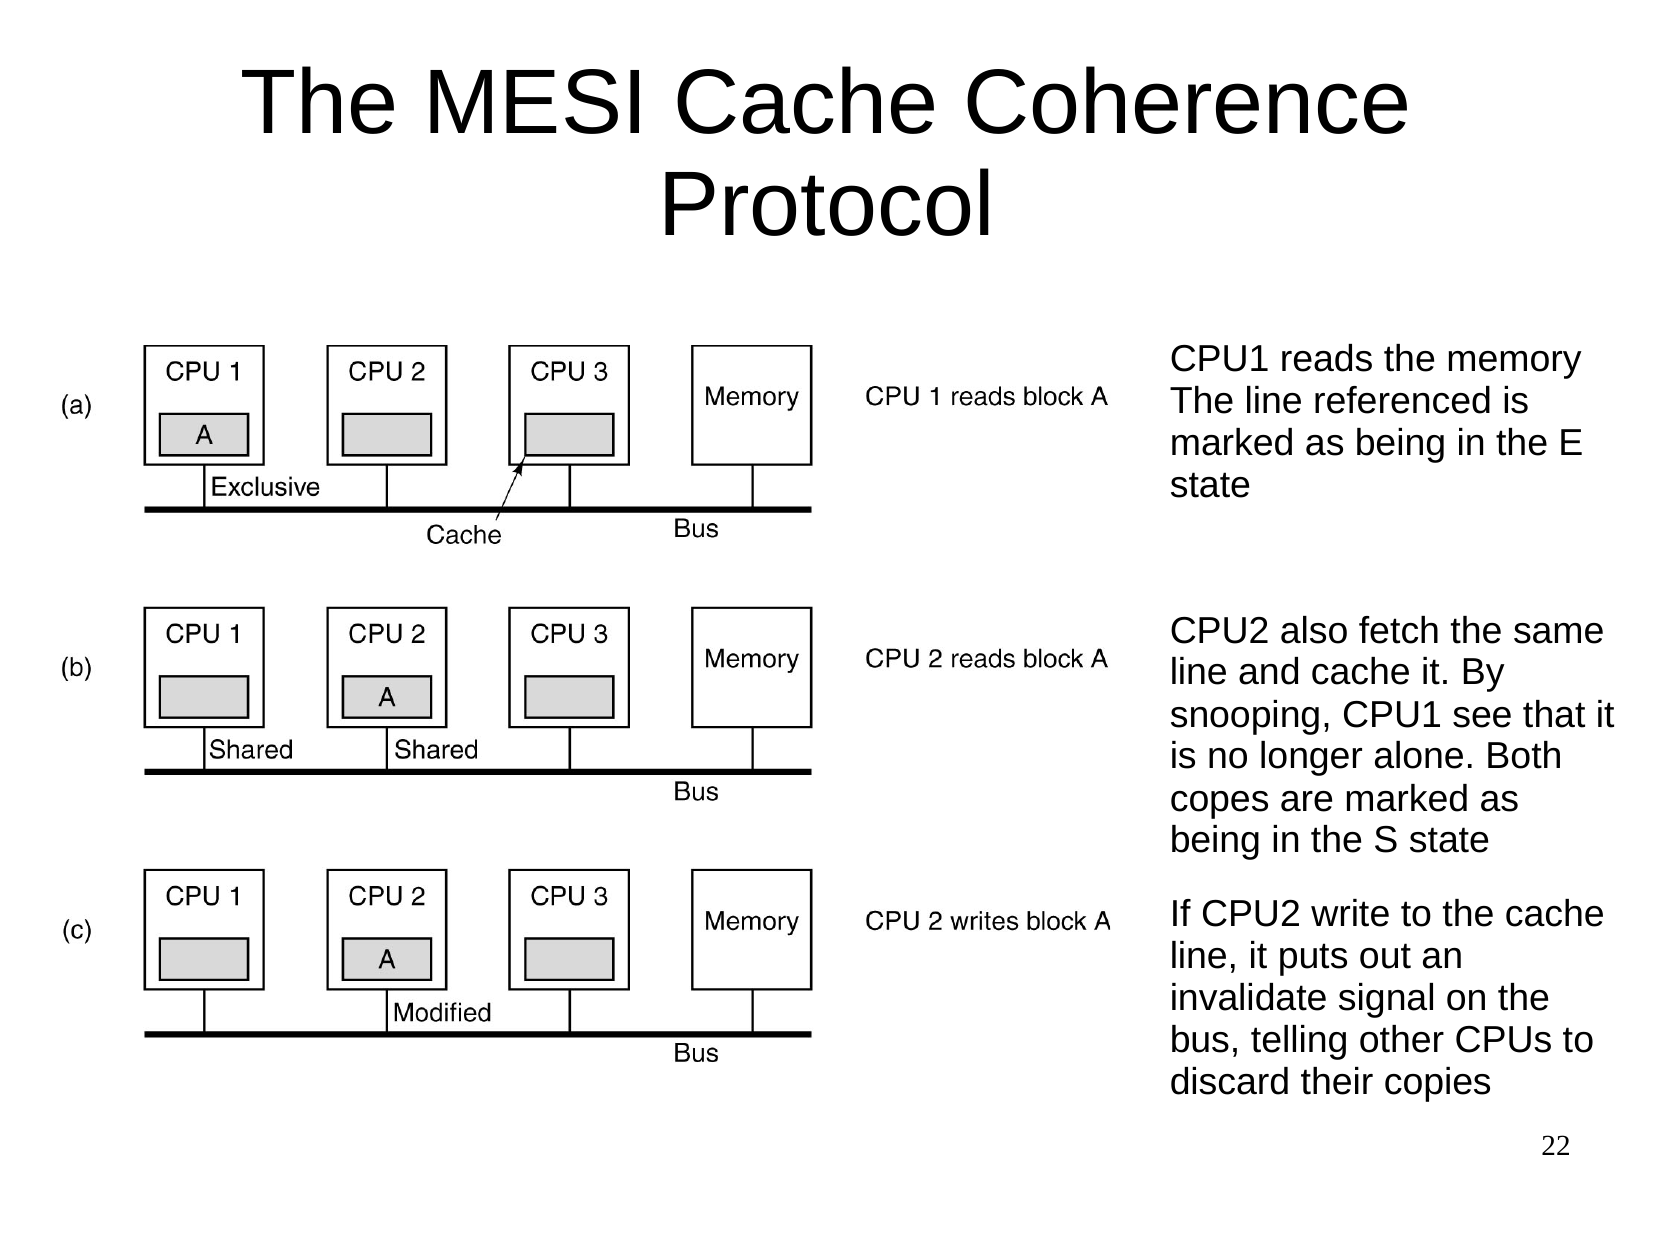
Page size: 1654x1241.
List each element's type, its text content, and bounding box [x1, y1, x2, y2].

text_box CPU1 reads the memory The line referenced is marked as being in the E state [1155, 330, 1636, 541]
text_box If CPU2 write to the cache line, it puts out an invalidate signal on the bus, telling other CPUs to discard their copies [1155, 885, 1636, 1110]
text_box CPU2 also fetch the same line and cache it. By snooping, CPU1 see that it is no longer alone. Both copes are marked as being in the S state [1155, 601, 1636, 869]
picture [60, 345, 1111, 1092]
title The MESI Cache Coherence Protocol [82, 49, 1571, 257]
